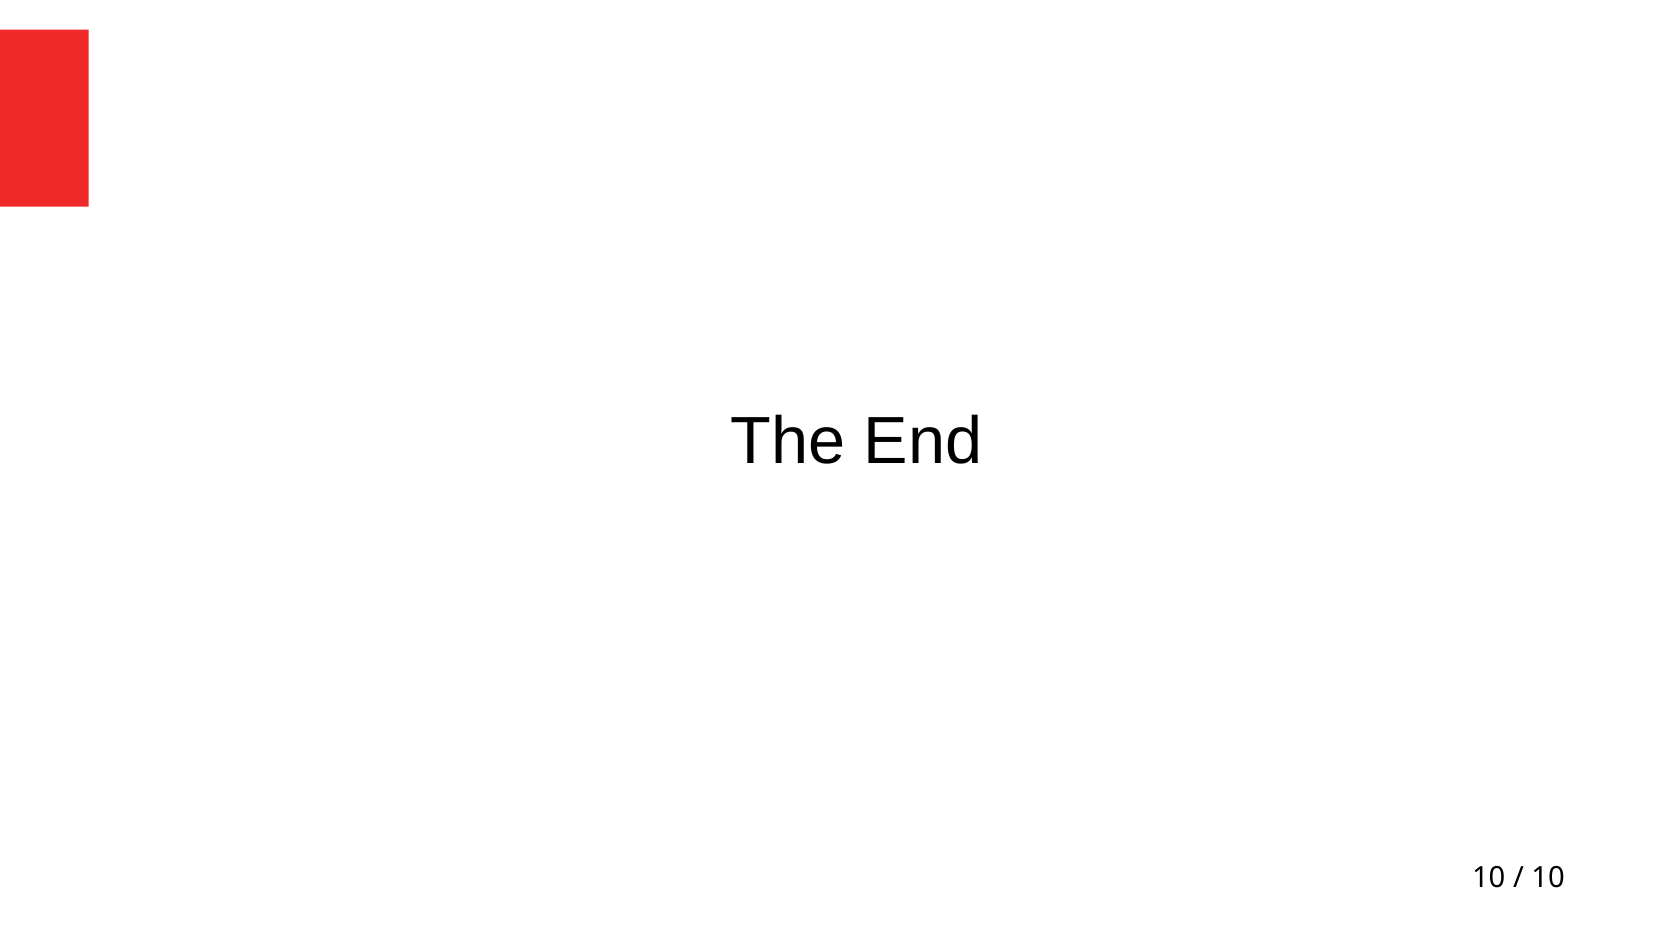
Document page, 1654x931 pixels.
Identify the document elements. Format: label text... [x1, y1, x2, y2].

subtitle The End [118, 29, 1595, 851]
